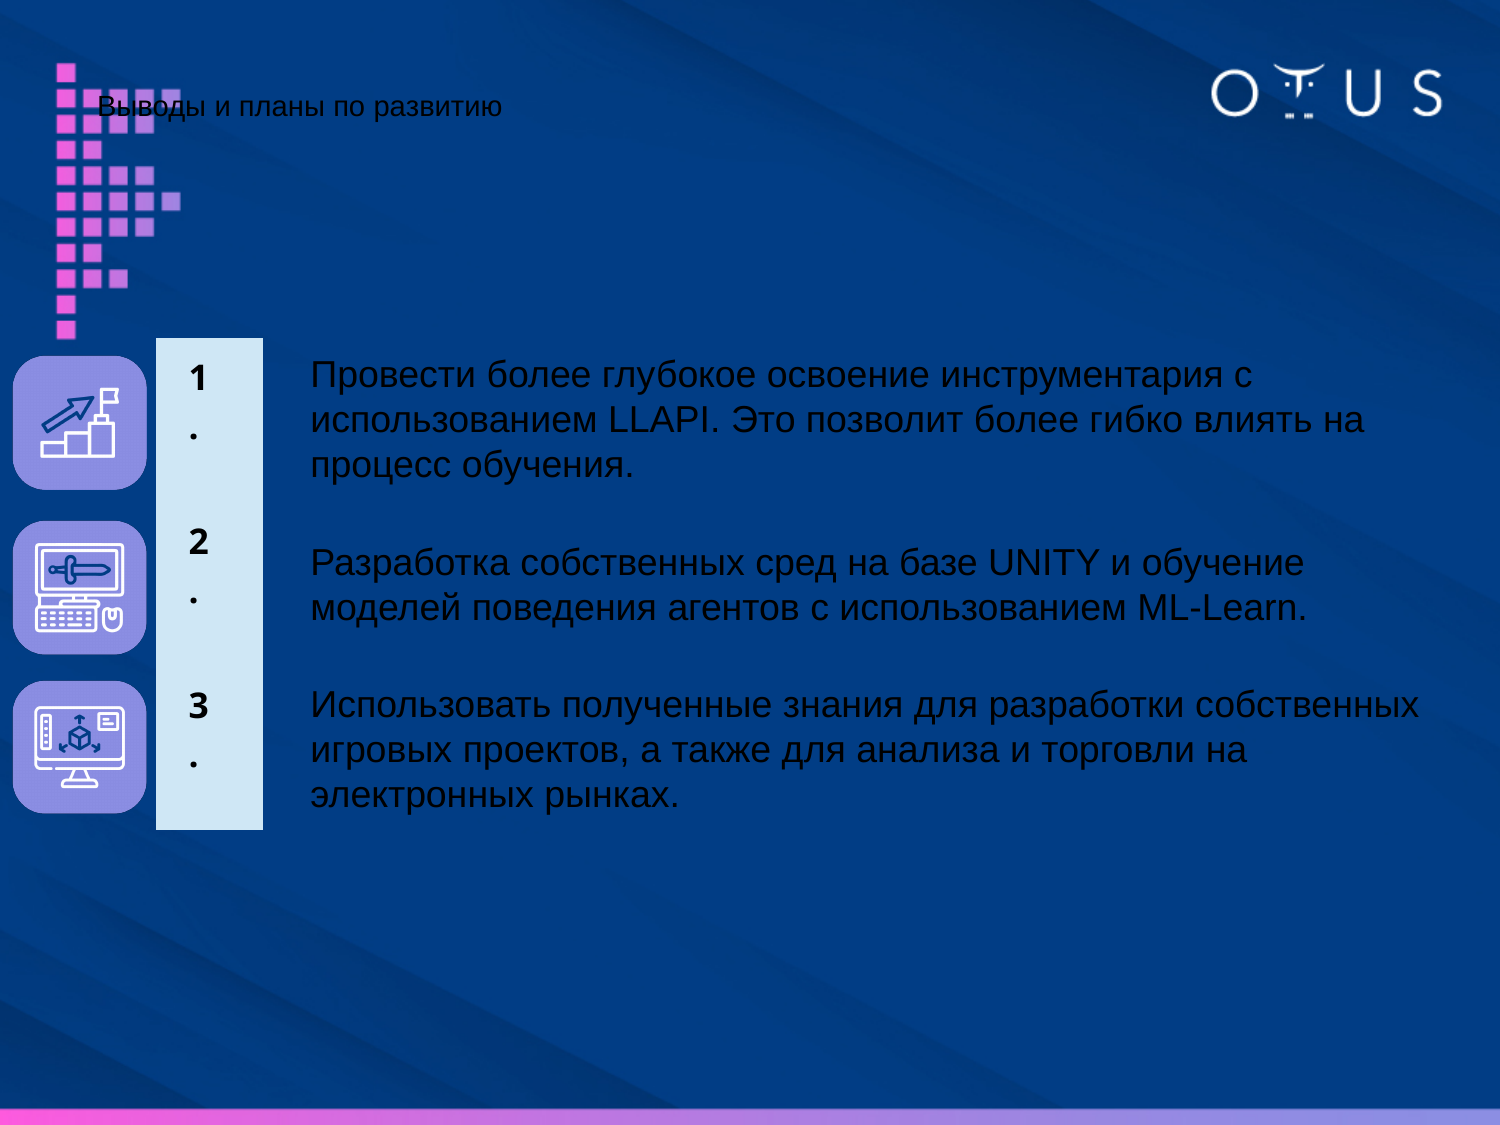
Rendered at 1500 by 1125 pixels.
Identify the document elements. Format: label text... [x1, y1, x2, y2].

picture [0, 0, 1500, 1125]
text_box Использовать полученные знания для разработки собственных игровых проектов, а также для анализа и торговли на электронных рынках. [295, 687, 1445, 807]
title Выводы и планы по развитию [82, 72, 1480, 287]
text_box Разработка собственных сред на базе UNITY и обучение моделей поведения агентов с использованием ML-Learn. [295, 523, 1445, 644]
text_box Провести более глубокое освоение инструментария с использованием LLAPI. Это позволит более гибко влиять на процесс обучения. [295, 358, 1445, 478]
table_header [210, 338, 263, 502]
table_cell [210, 502, 263, 666]
table_cell [210, 666, 263, 830]
table_header 1. [156, 338, 210, 502]
table_cell 3. [156, 666, 210, 830]
table_cell 2. [156, 502, 210, 666]
